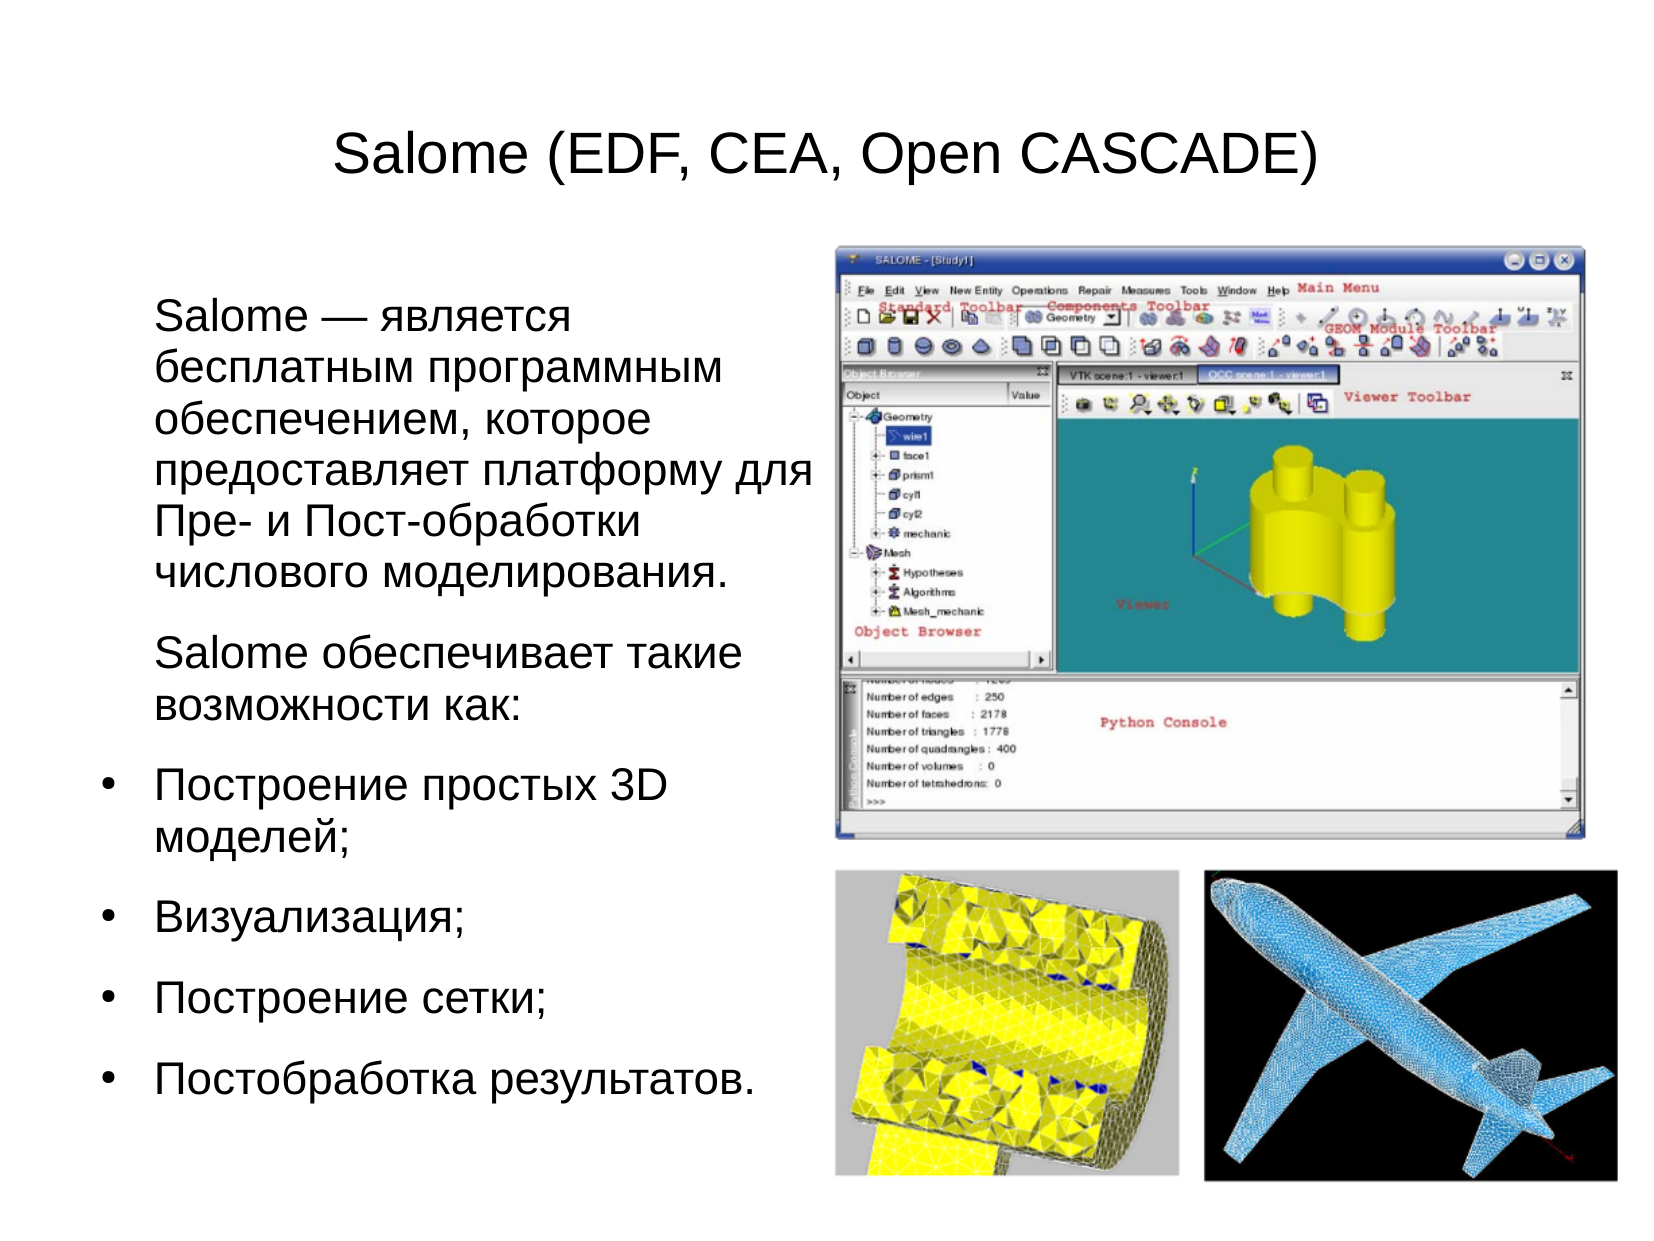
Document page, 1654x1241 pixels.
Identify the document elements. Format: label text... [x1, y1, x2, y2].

picture [823, 236, 1630, 1197]
list Salome — является бесплатным программным обеспечением, которое предоставляет платформу для Пре- и Пост-обработки числового моделирования. Salome обеспечивает такие возможности как: Построение простых 3D моделей; Визуализация; Построение сетки; Постобработка результатов. [82, 290, 824, 1170]
title Salome (EDF, CEA, Open CASCADE) [82, 49, 1571, 257]
